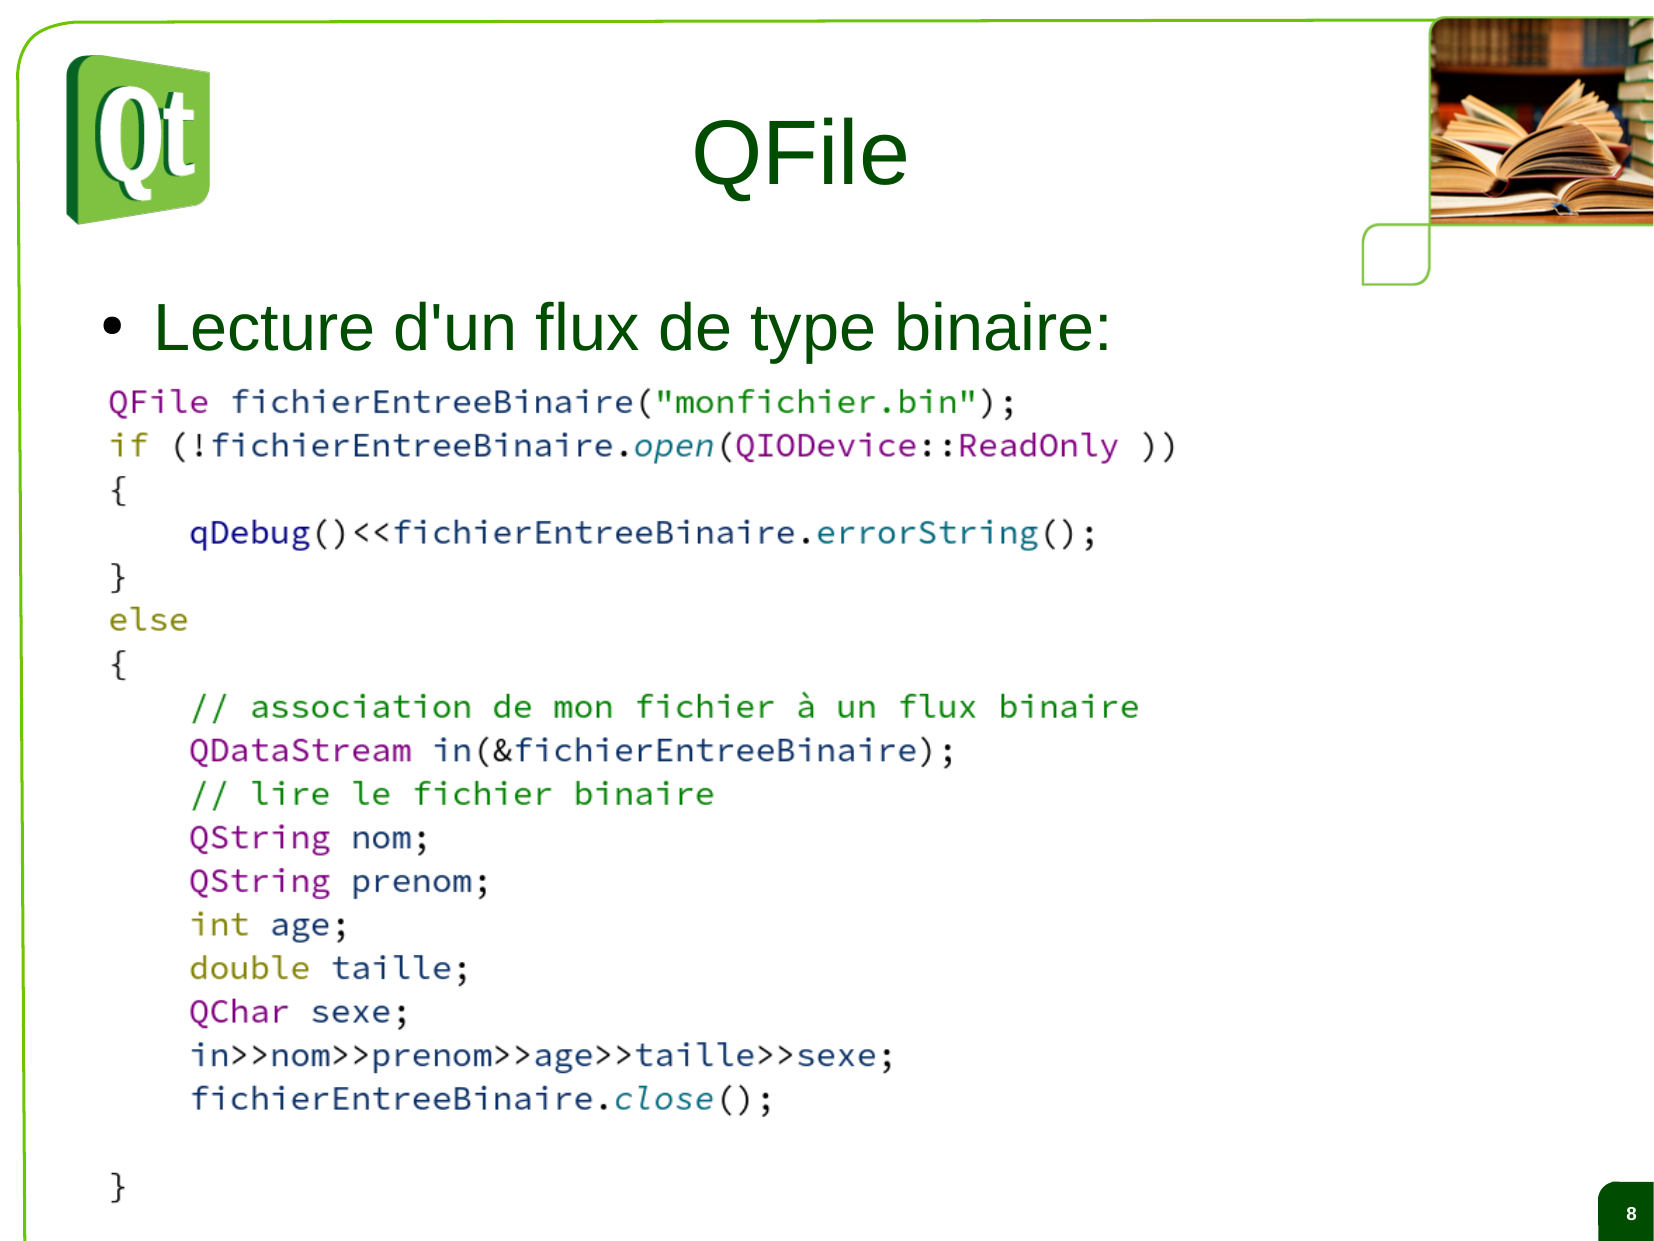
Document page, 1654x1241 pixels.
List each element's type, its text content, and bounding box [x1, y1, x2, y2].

picture [88, 371, 1235, 1211]
picture [1338, 5, 1654, 306]
title QFile [263, 49, 1338, 257]
list Lecture d'un flux de type binaire: [82, 290, 1571, 1096]
picture [66, 55, 210, 225]
